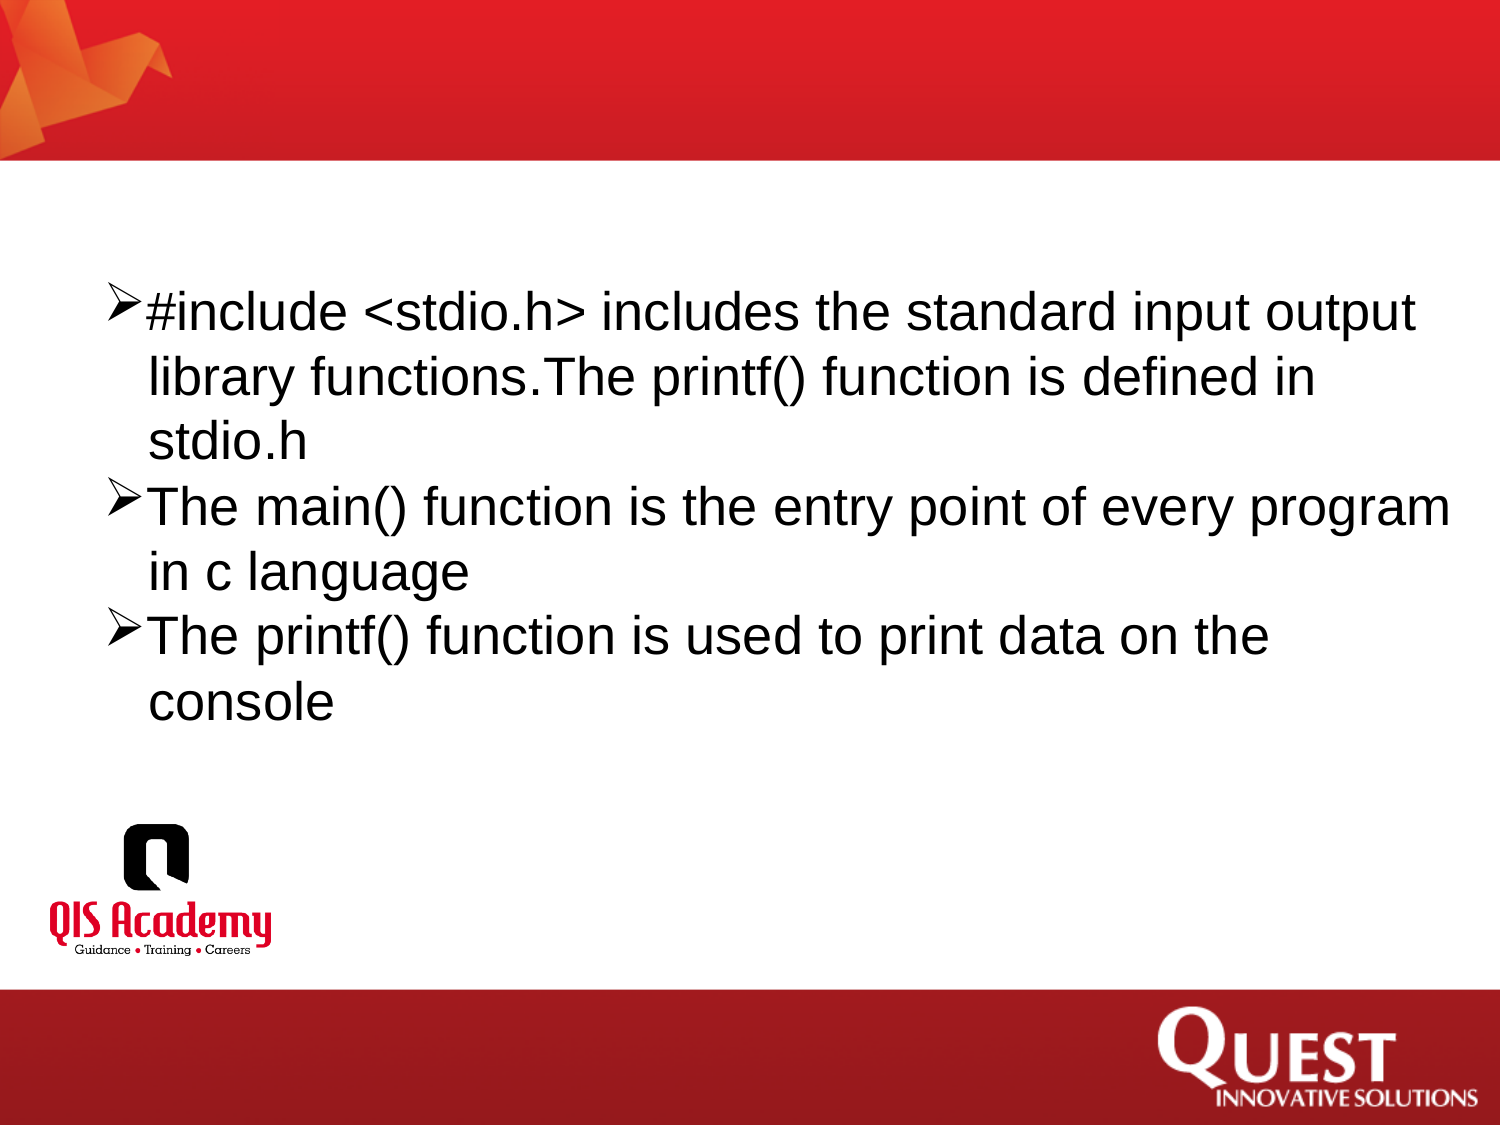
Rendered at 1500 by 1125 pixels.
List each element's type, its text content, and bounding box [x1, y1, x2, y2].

text_box #include <stdio.h> includes the standard input output library functions.The printf() function is defined in stdio.h The main() function is the entry point of every program in c language The printf() function is used to print data on the console [88, 268, 1477, 739]
